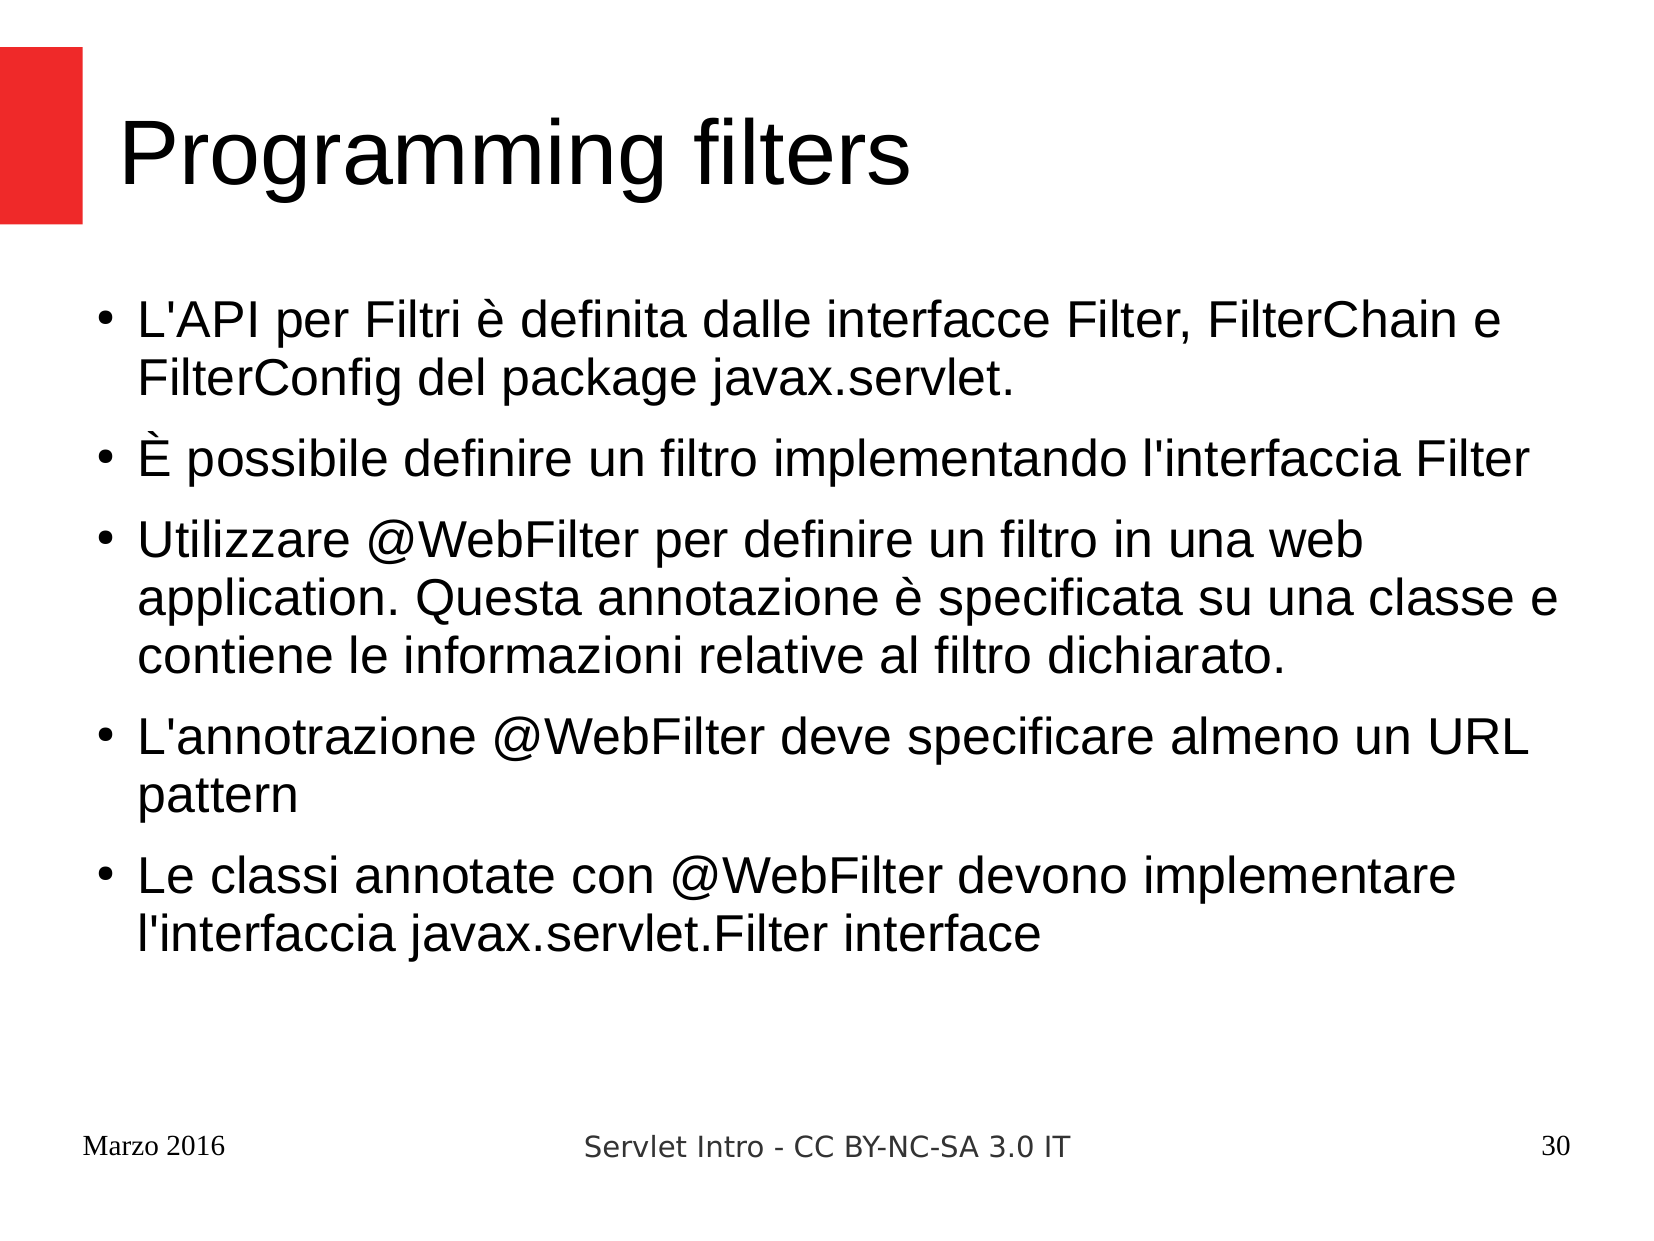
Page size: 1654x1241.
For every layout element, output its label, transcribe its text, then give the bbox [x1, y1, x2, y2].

list L'API per Filtri è definita dalle interfacce Filter, FilterChain e FilterConfig del package javax.servlet. È possibile definire un filtro implementando l'interfaccia Filter Utilizzare @WebFilter per definire un filtro in una web application. Questa annotazione è specificata su una classe e contiene le informazioni relative al filtro dichiarato. L'annotrazione @WebFilter deve specificare almeno un URL pattern Le classi annotate con @WebFilter devono implementare l'interfaccia javax.servlet.Filter interface [82, 290, 1571, 1010]
title Programming filters [118, 49, 1607, 257]
